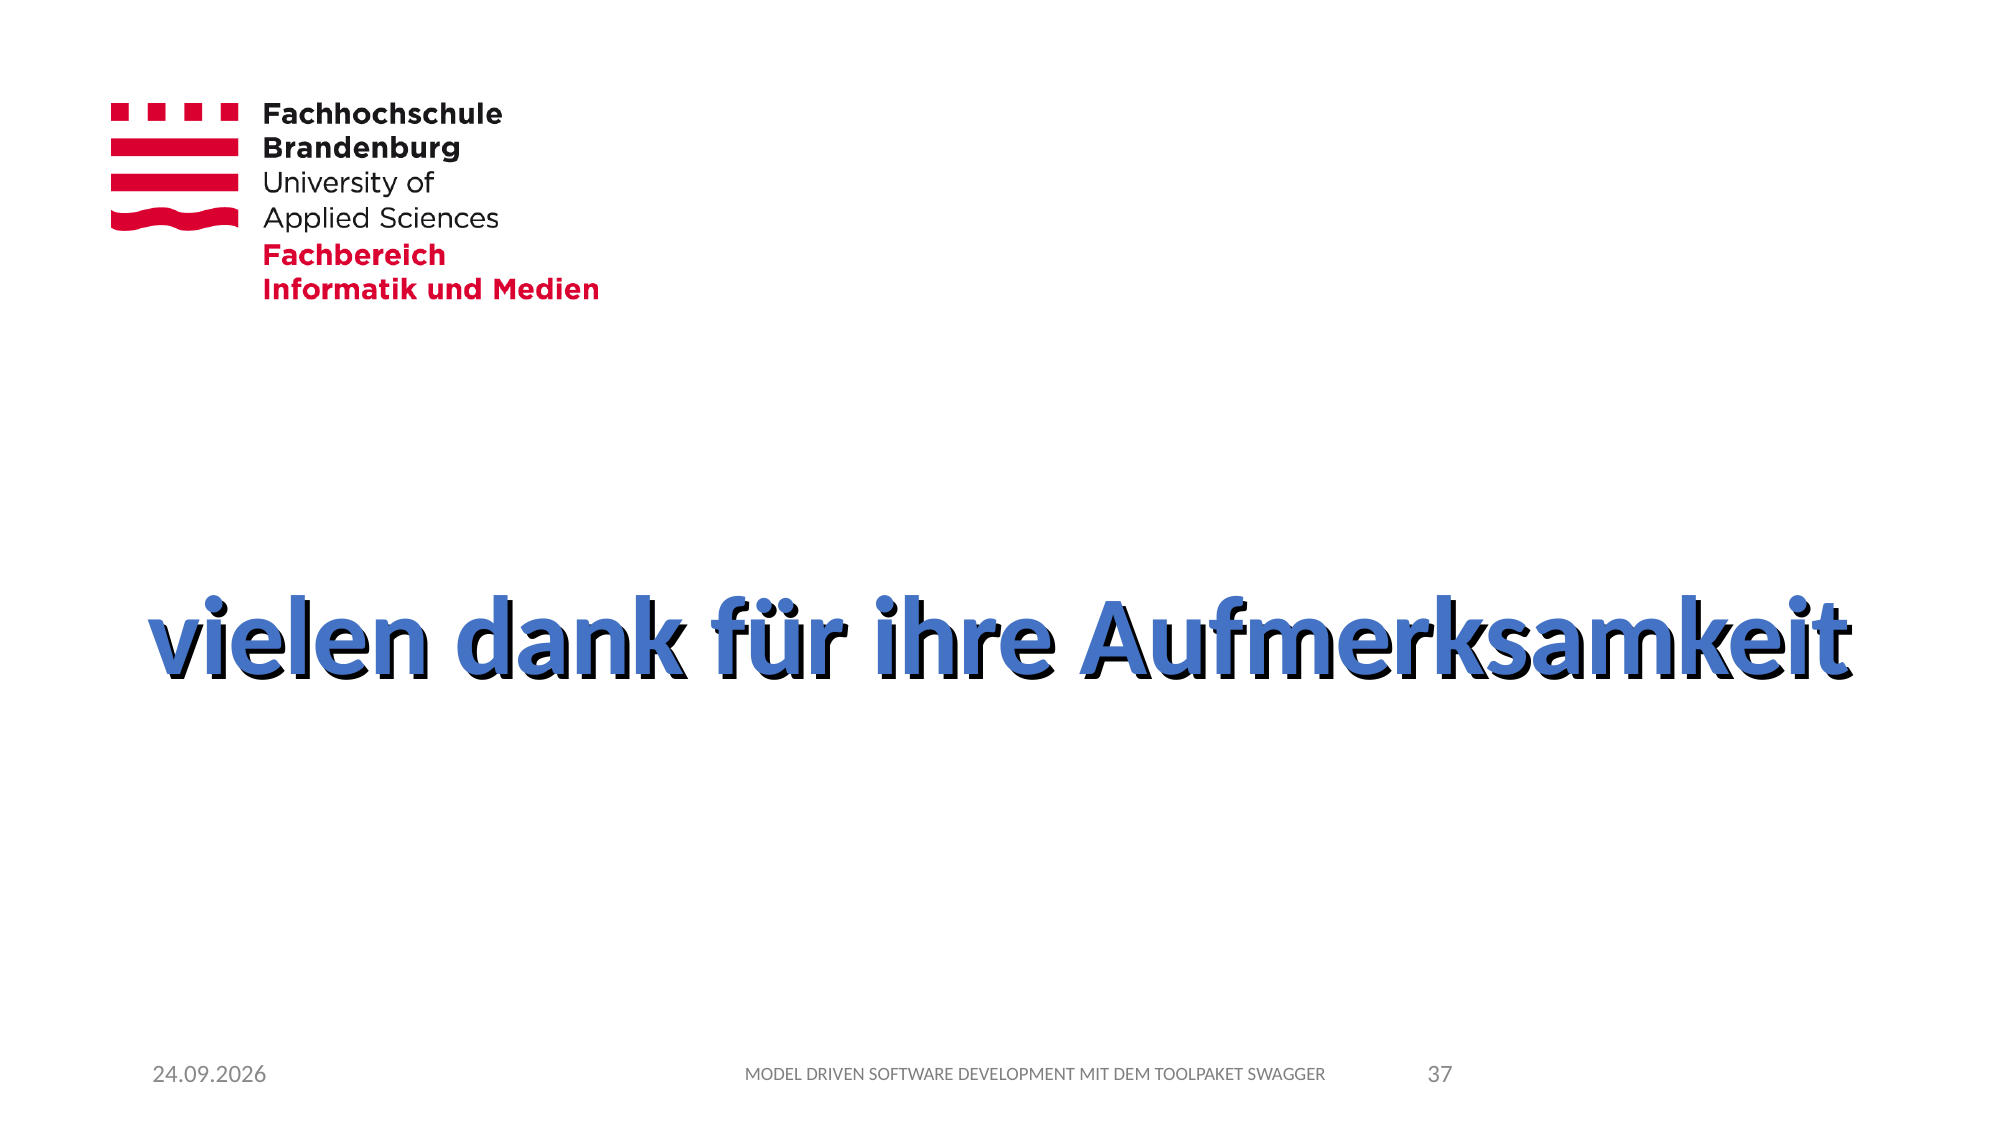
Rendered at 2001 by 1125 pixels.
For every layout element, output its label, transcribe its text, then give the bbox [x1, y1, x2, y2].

text_box MODEL DRIVEN SOFTWARE DEVELOPMENT MIT DEM TOOLPAKET SWAGGER [587, 1042, 1412, 1103]
text_box 24.01.2018 [137, 1042, 587, 1103]
text_box <number> [1412, 1042, 1863, 1103]
picture [26, 18, 725, 384]
text_box vielen dank für ihre Aufmerksamkeit [132, 446, 1868, 704]
